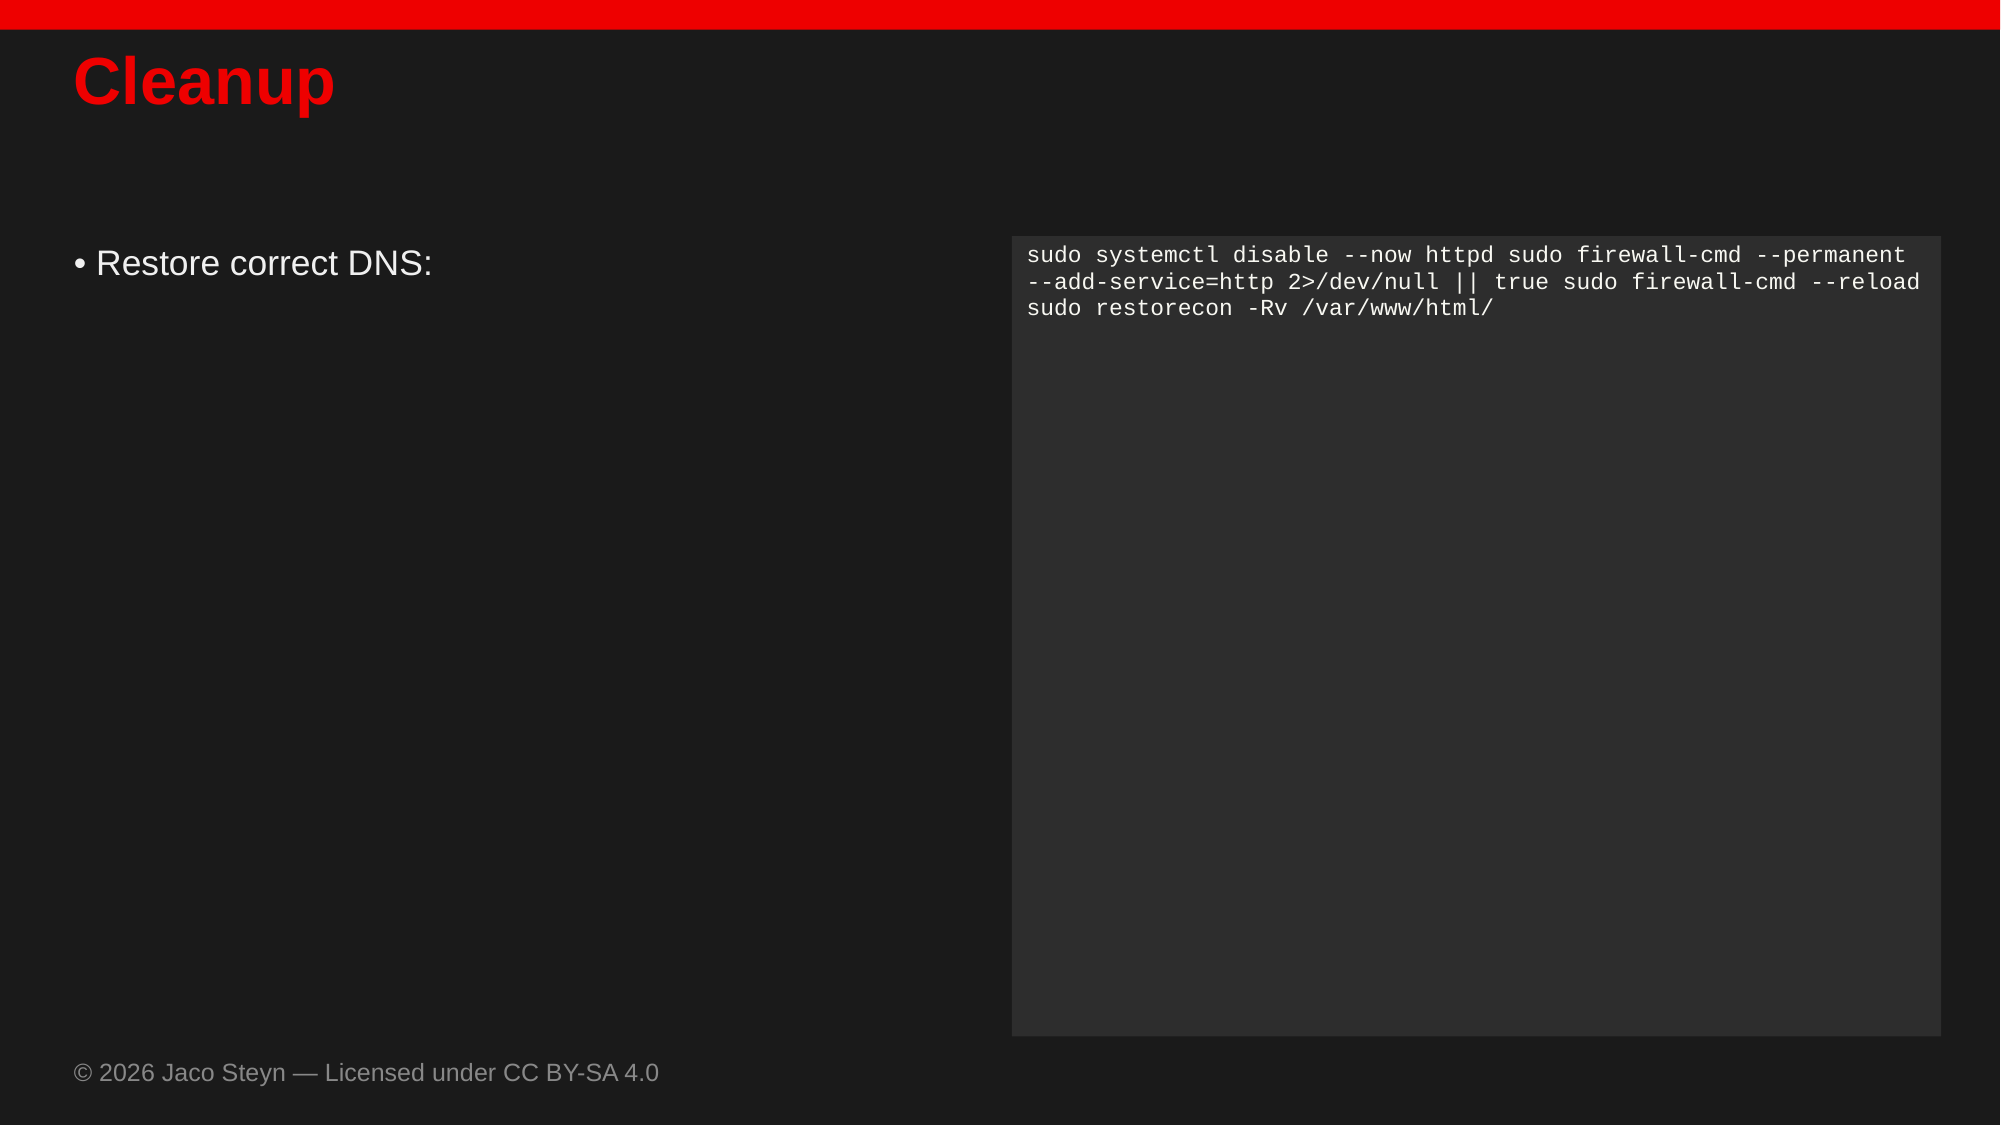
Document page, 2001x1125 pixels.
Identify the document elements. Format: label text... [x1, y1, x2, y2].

text_box sudo systemctl disable --now httpd sudo firewall-cmd --permanent --add-service=http 2>/dev/null || true sudo firewall-cmd --reload sudo restorecon -Rv /var/www/html/ [1011, 236, 1942, 1037]
text_box • Restore correct DNS: [59, 236, 989, 1037]
text_box Cleanup [59, 36, 1942, 208]
text_box [0, 0, 2001, 30]
text_box © 2026 Jaco Steyn — Licensed under CC BY-SA 4.0 [59, 1051, 1942, 1093]
